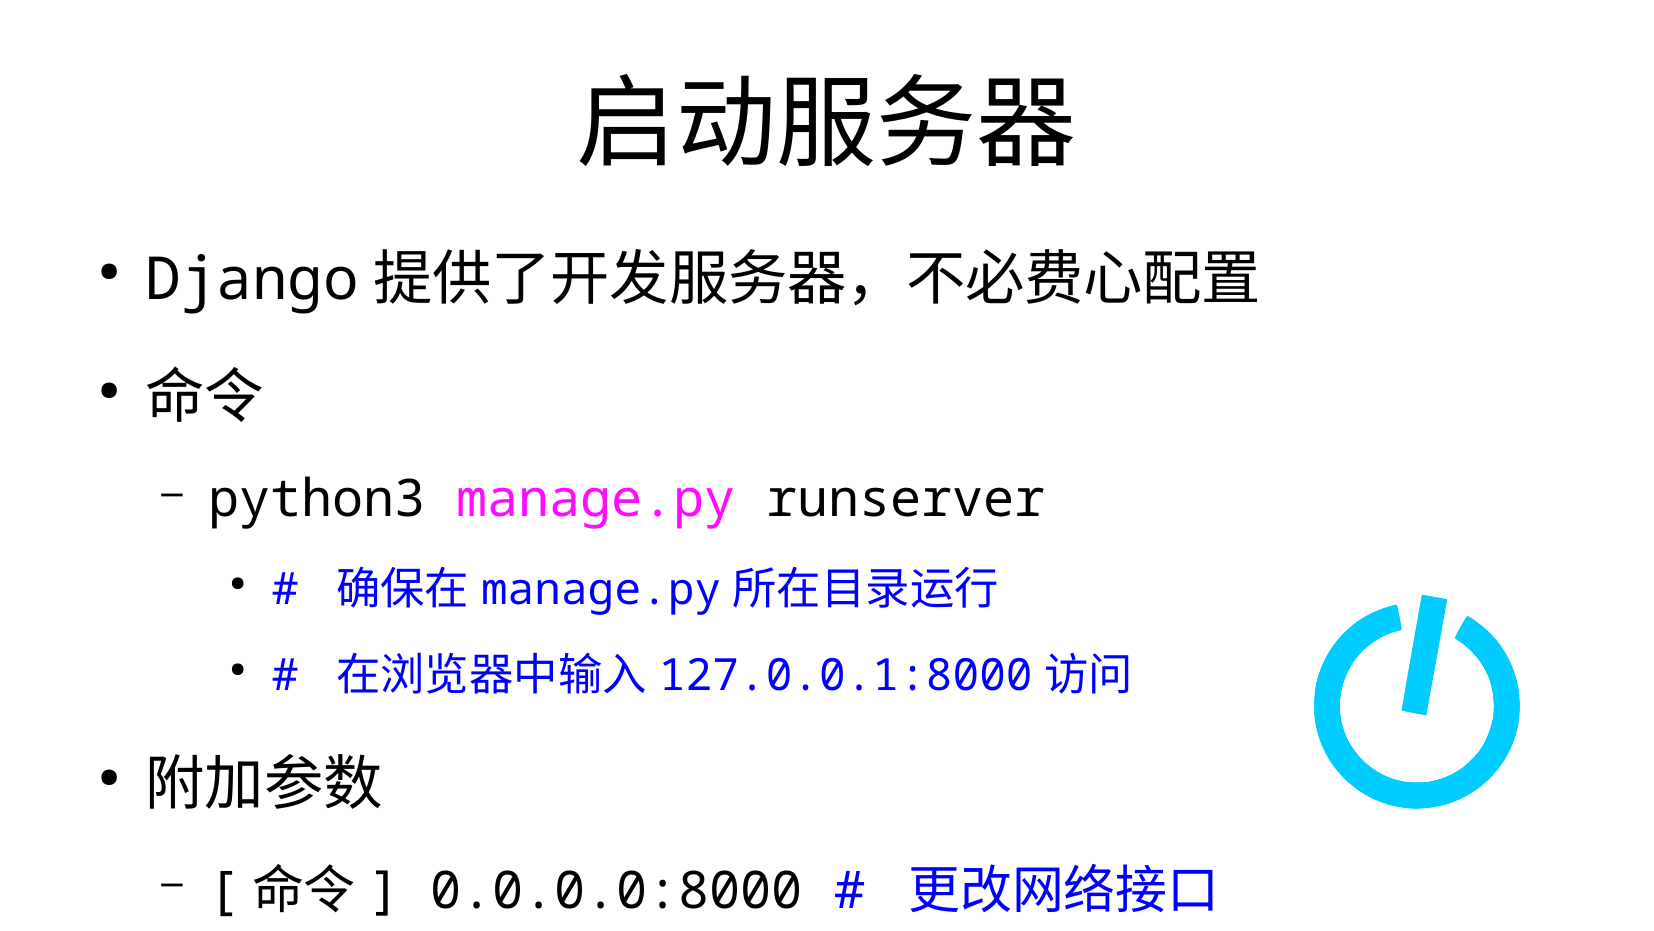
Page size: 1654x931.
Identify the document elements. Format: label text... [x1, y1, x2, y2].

title 启动服务器 [82, 37, 1571, 193]
list Django提供了开发服务器，不必费心配置 命令 python3 manage.py runserver # 确保在manage.py所在目录运行 # 在浏览器中输入127.0.0.1:8000访问 附加参数 [命令] 0.0.0.0:8000 # 更改网络接口 [82, 217, 1571, 931]
